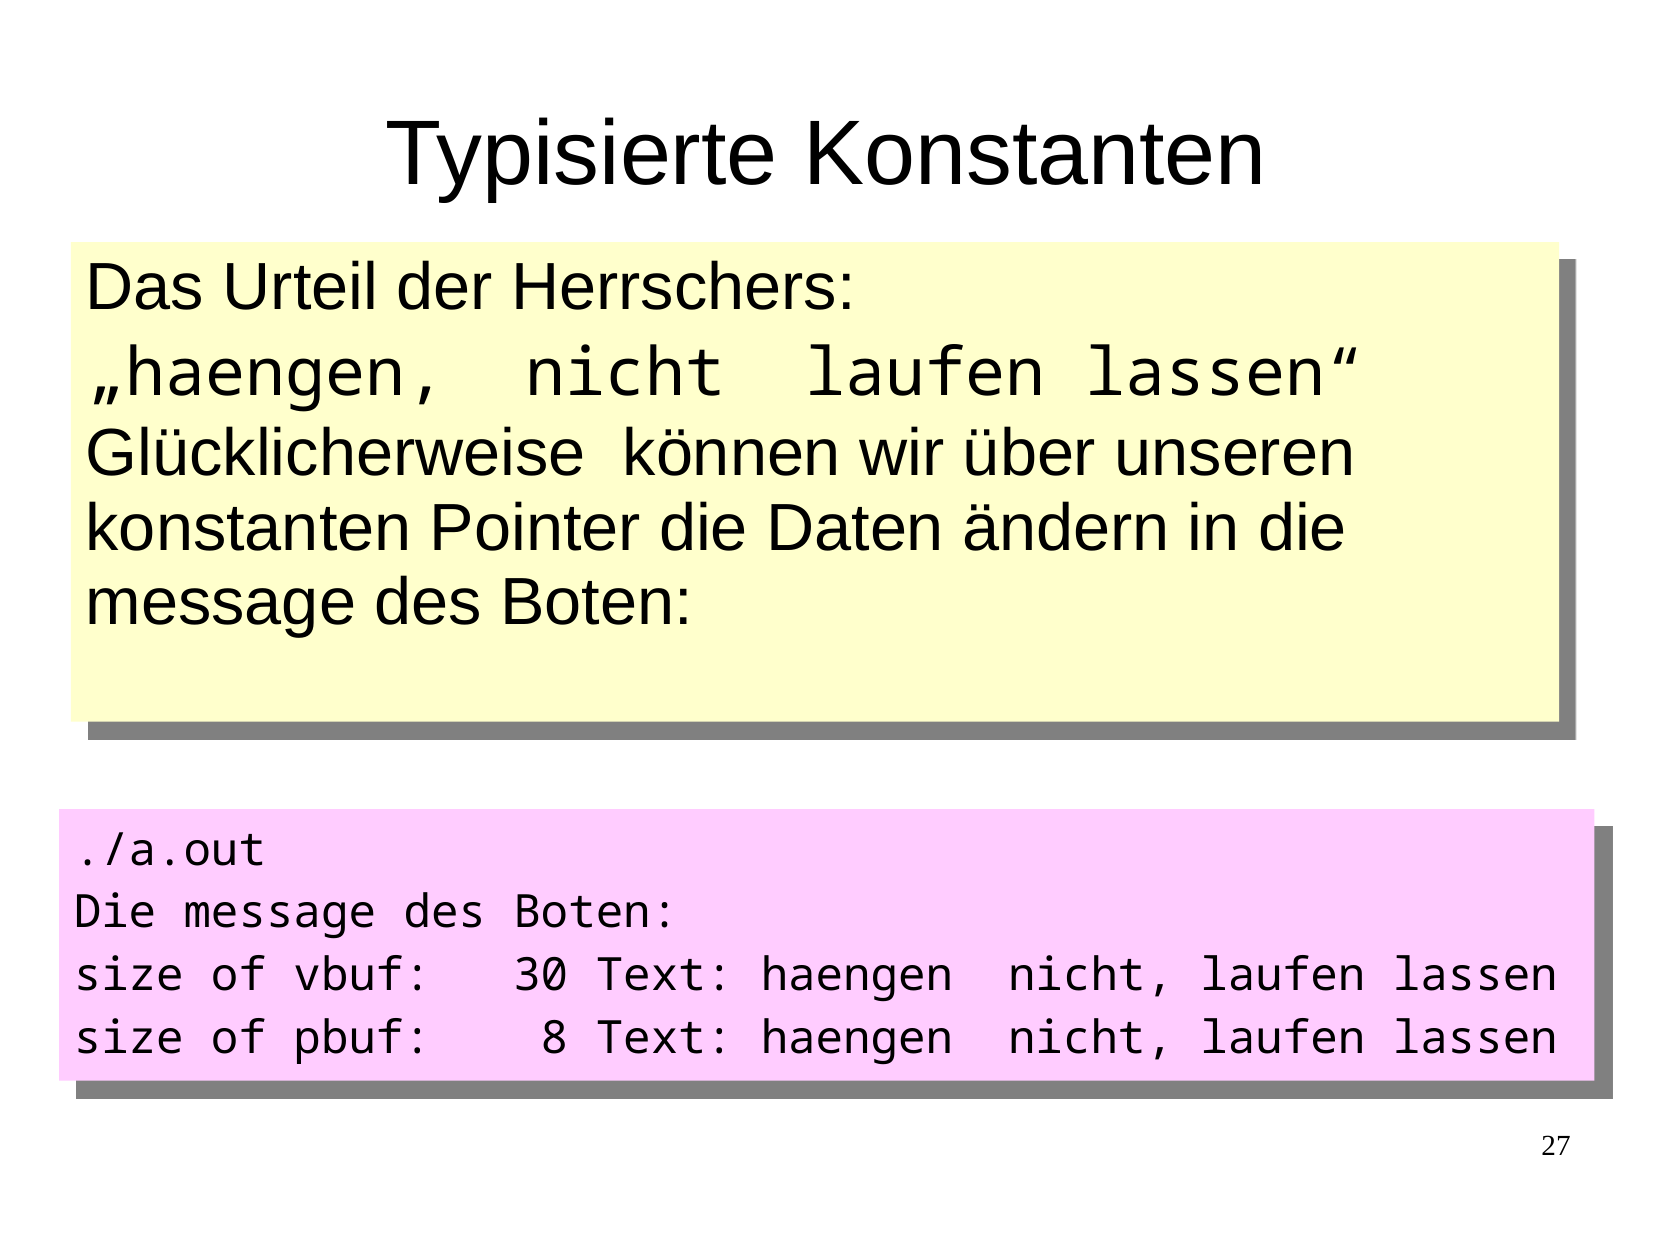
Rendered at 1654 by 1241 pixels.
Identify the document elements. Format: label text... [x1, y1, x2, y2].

text_box ./a.out Die message des Boten: size of vbuf: 30 Text: haengen nicht, laufen lassen size of pbuf: 8 Text: haengen nicht, laufen lassen [59, 809, 1595, 1081]
title Typisierte Konstanten [82, 49, 1571, 257]
text_box Das Urteil der Herrschers: „haengen, nicht laufen lassen“ Glücklicherweise können wir über unseren konstanten Pointer die Daten ändern in die message des Boten: [70, 242, 1560, 709]
